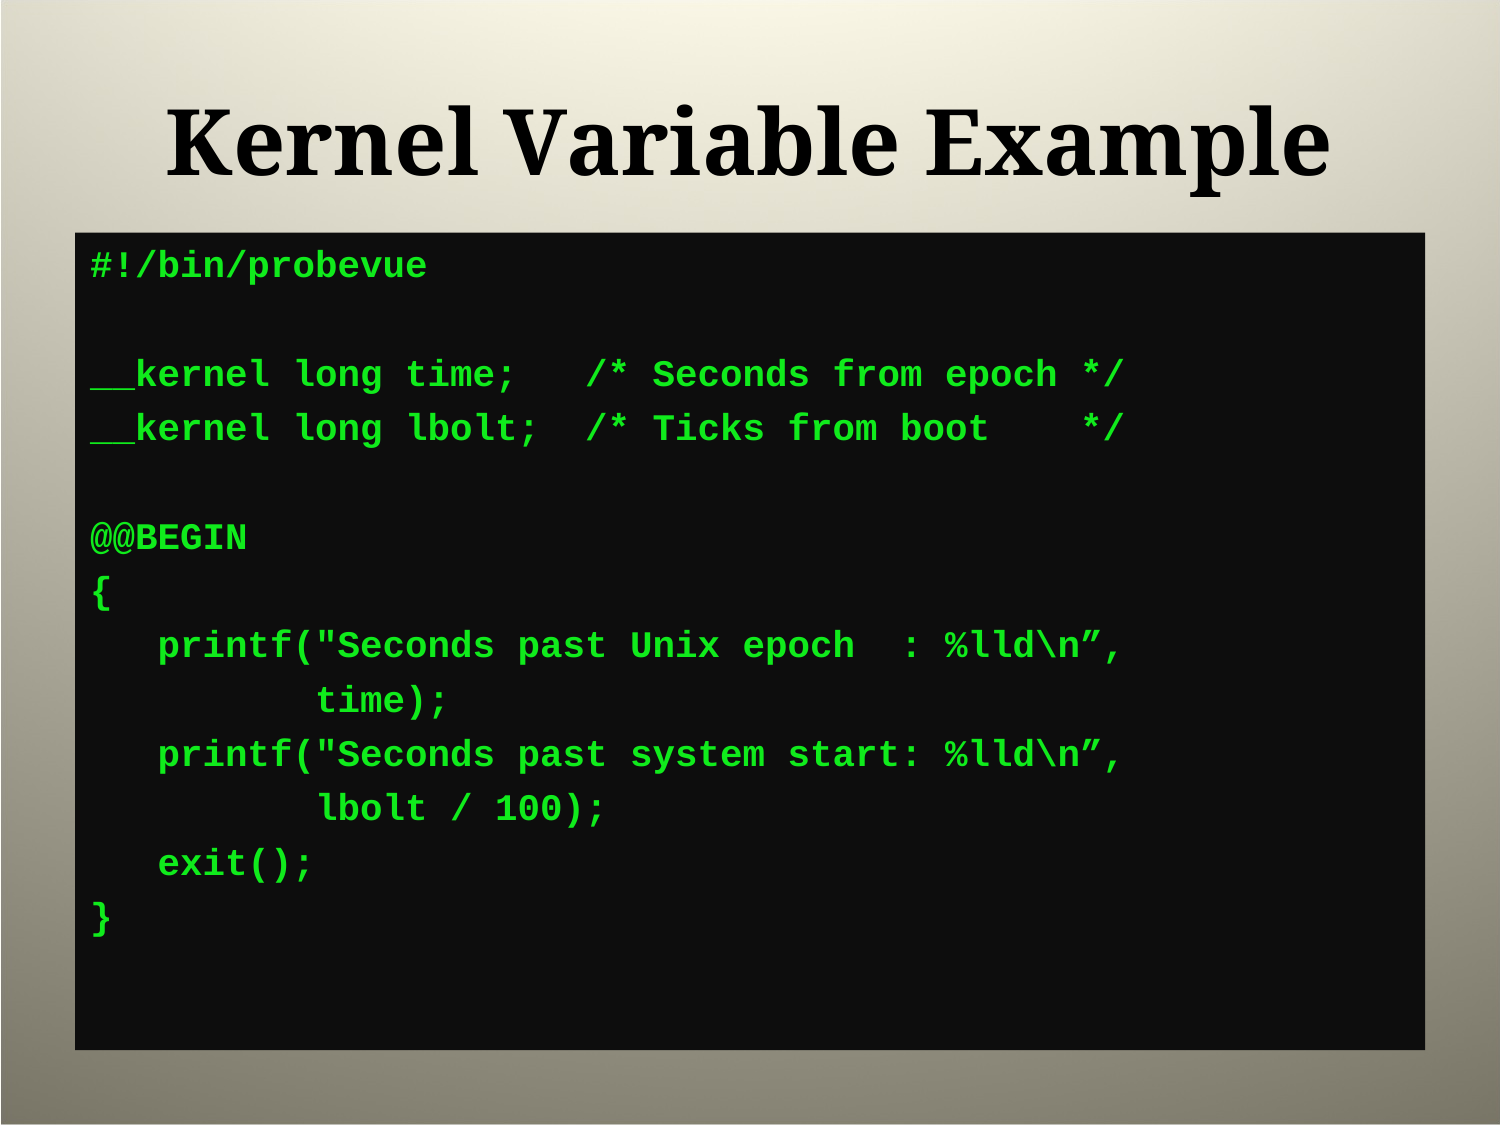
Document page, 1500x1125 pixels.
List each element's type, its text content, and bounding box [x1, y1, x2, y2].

title Kernel Variable Example [75, 45, 1426, 232]
list #!/bin/probevue __kernel long time; /* Seconds from epoch */ __kernel long lbolt; /* Ticks from boot */ @@BEGIN { printf("Seconds past Unix epoch : %lld\n”, time); printf("Seconds past system start: %lld\n”, lbolt / 100); exit(); } [75, 232, 1426, 1051]
picture [0, 0, 1500, 1125]
